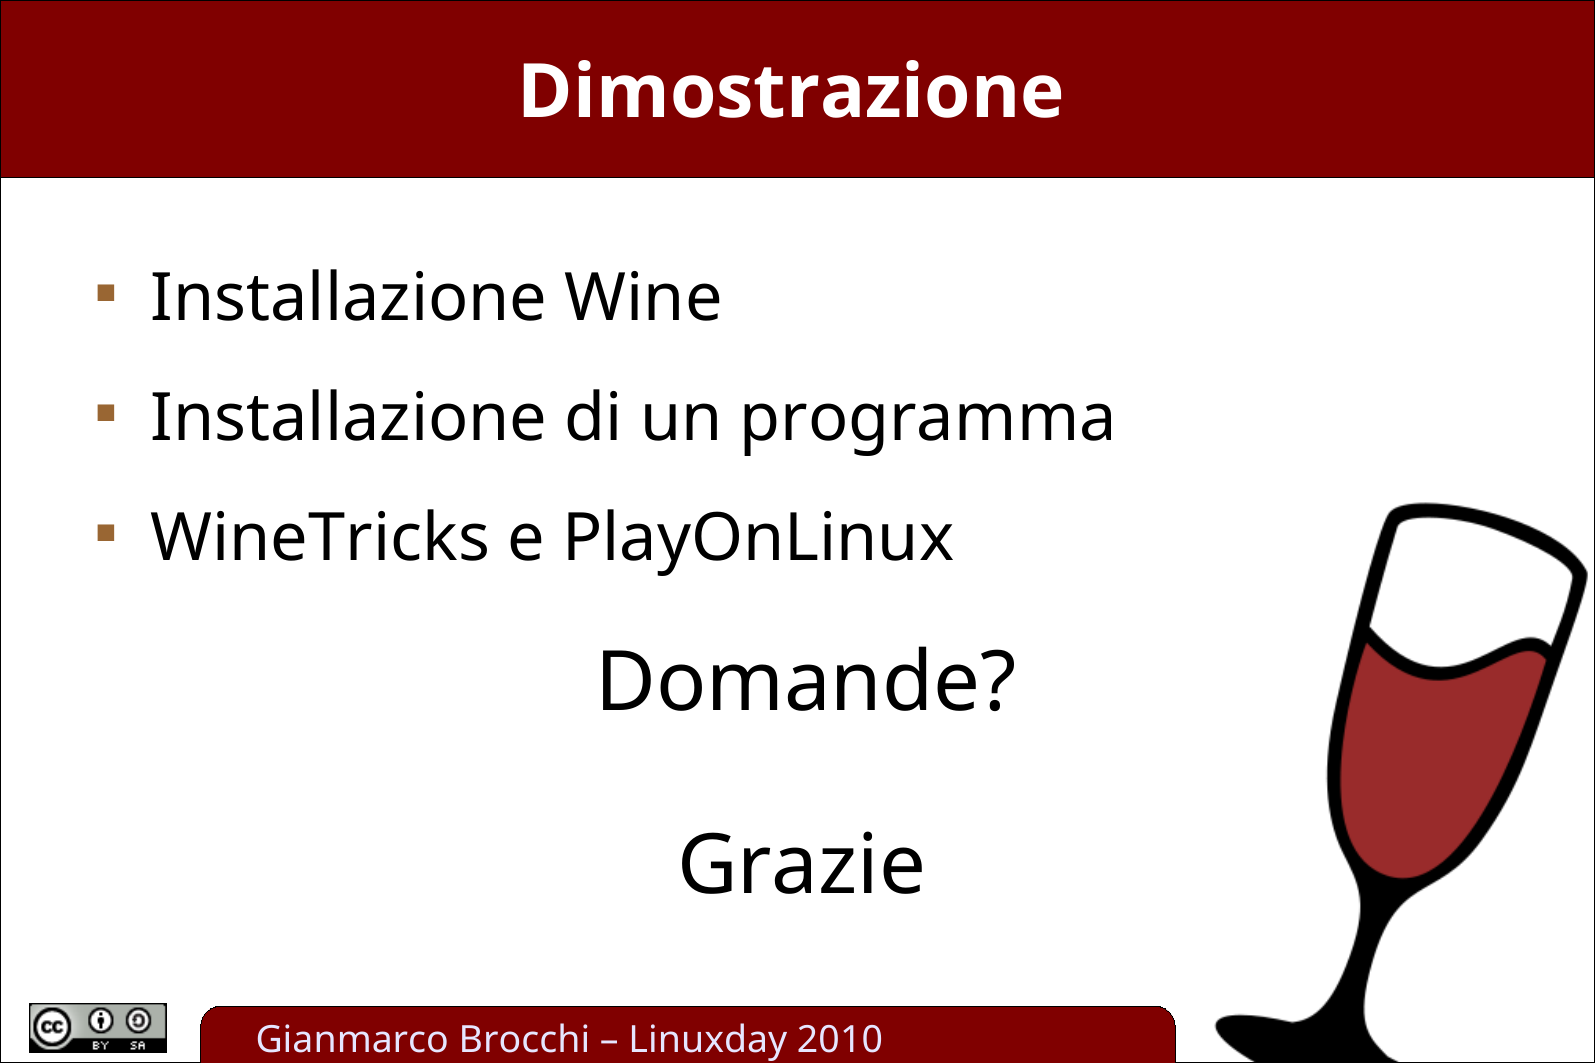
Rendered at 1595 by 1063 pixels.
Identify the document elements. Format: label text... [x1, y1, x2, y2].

list Installazione Wine Installazione di un programma WineTricks e PlayOnLinux [79, 248, 1515, 591]
text_box Domande? [580, 613, 1014, 722]
title Dimostrazione [74, 0, 1510, 178]
picture [29, 1003, 167, 1053]
text_box Grazie [662, 797, 933, 906]
picture [1210, 498, 1595, 1063]
